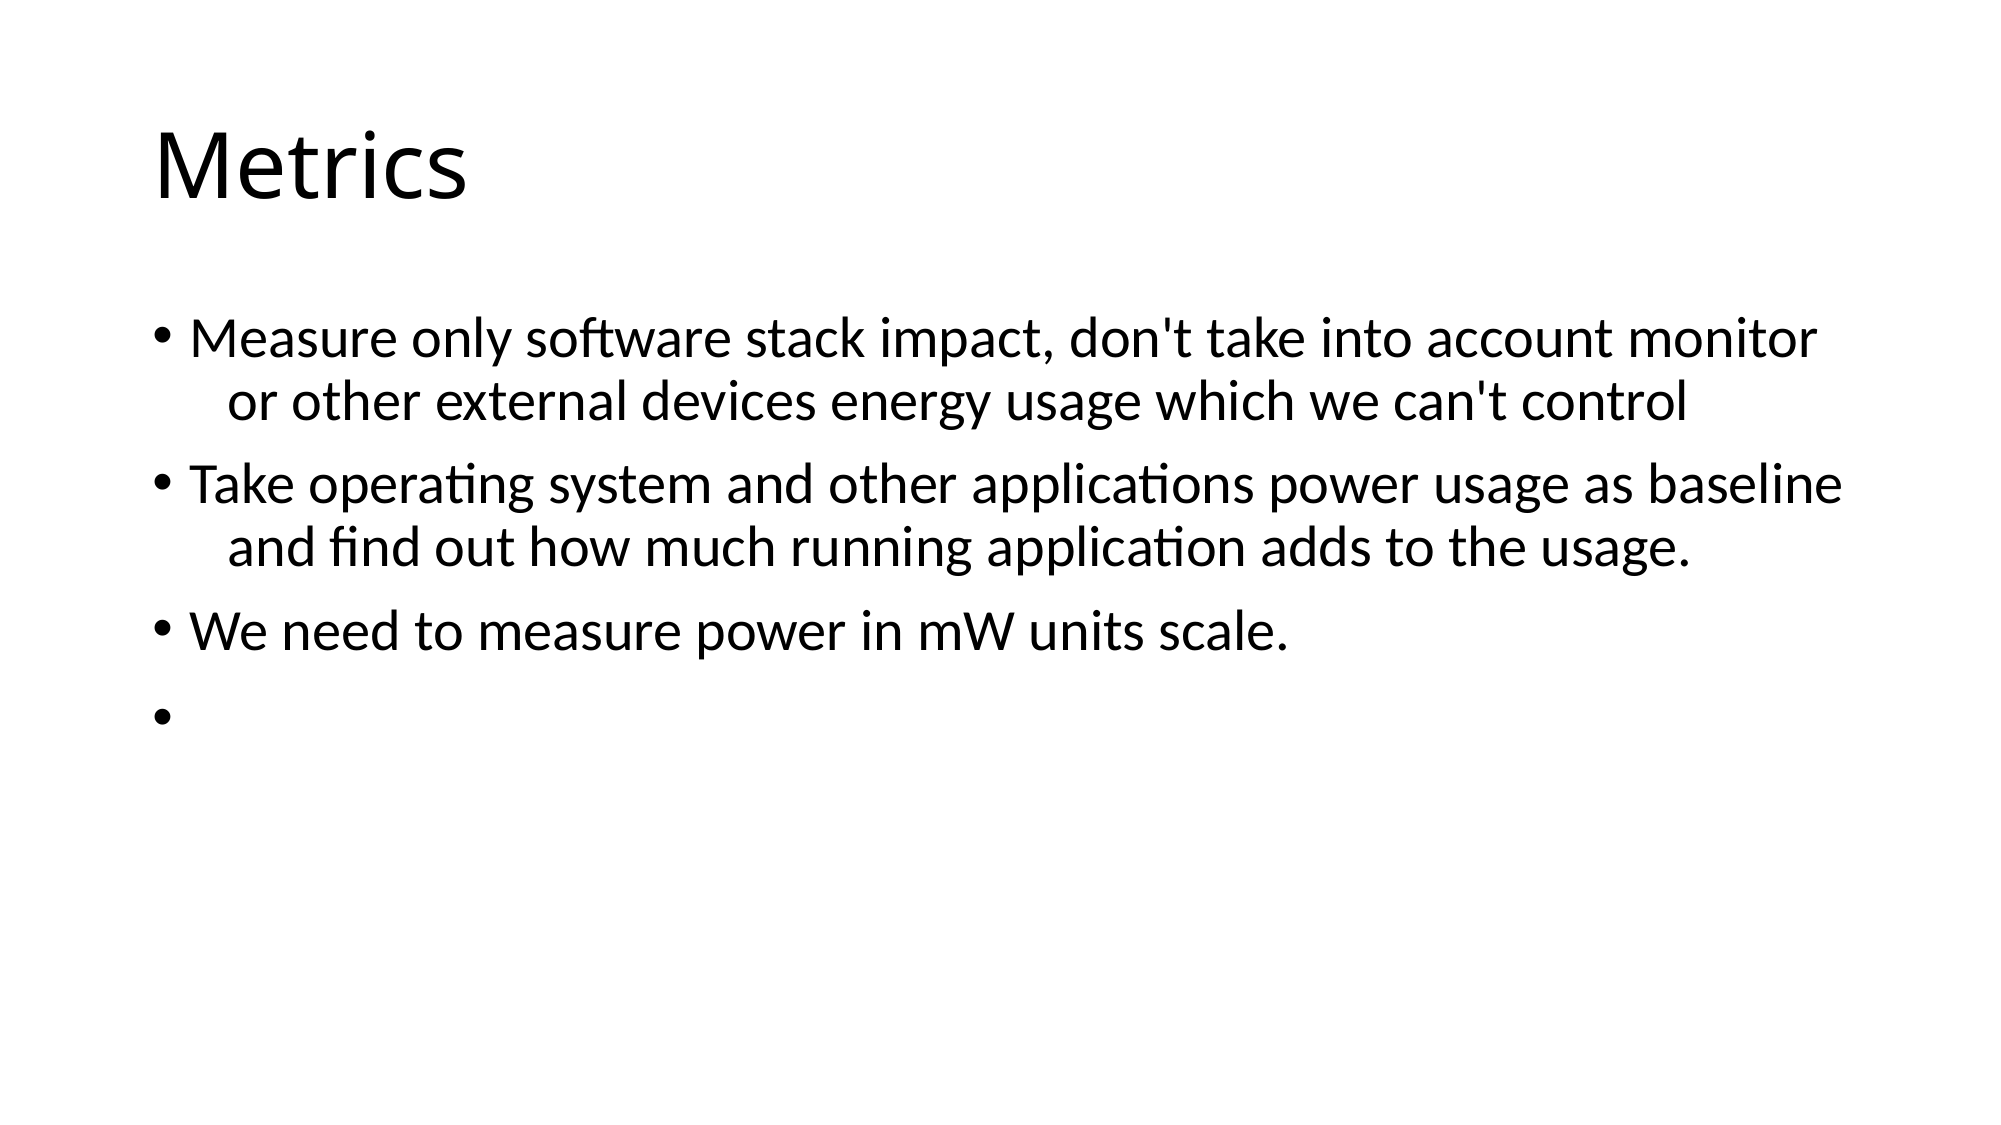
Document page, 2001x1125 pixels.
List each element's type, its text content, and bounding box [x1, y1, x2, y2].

list Measure only software stack impact, don't take into account monitor or other external devices energy usage which we can't control Take operating system and other applications power usage as baseline and find out how much running application adds to the usage. We need to measure power in mW units scale. [137, 299, 1863, 1014]
title Metrics [137, 59, 1863, 278]
